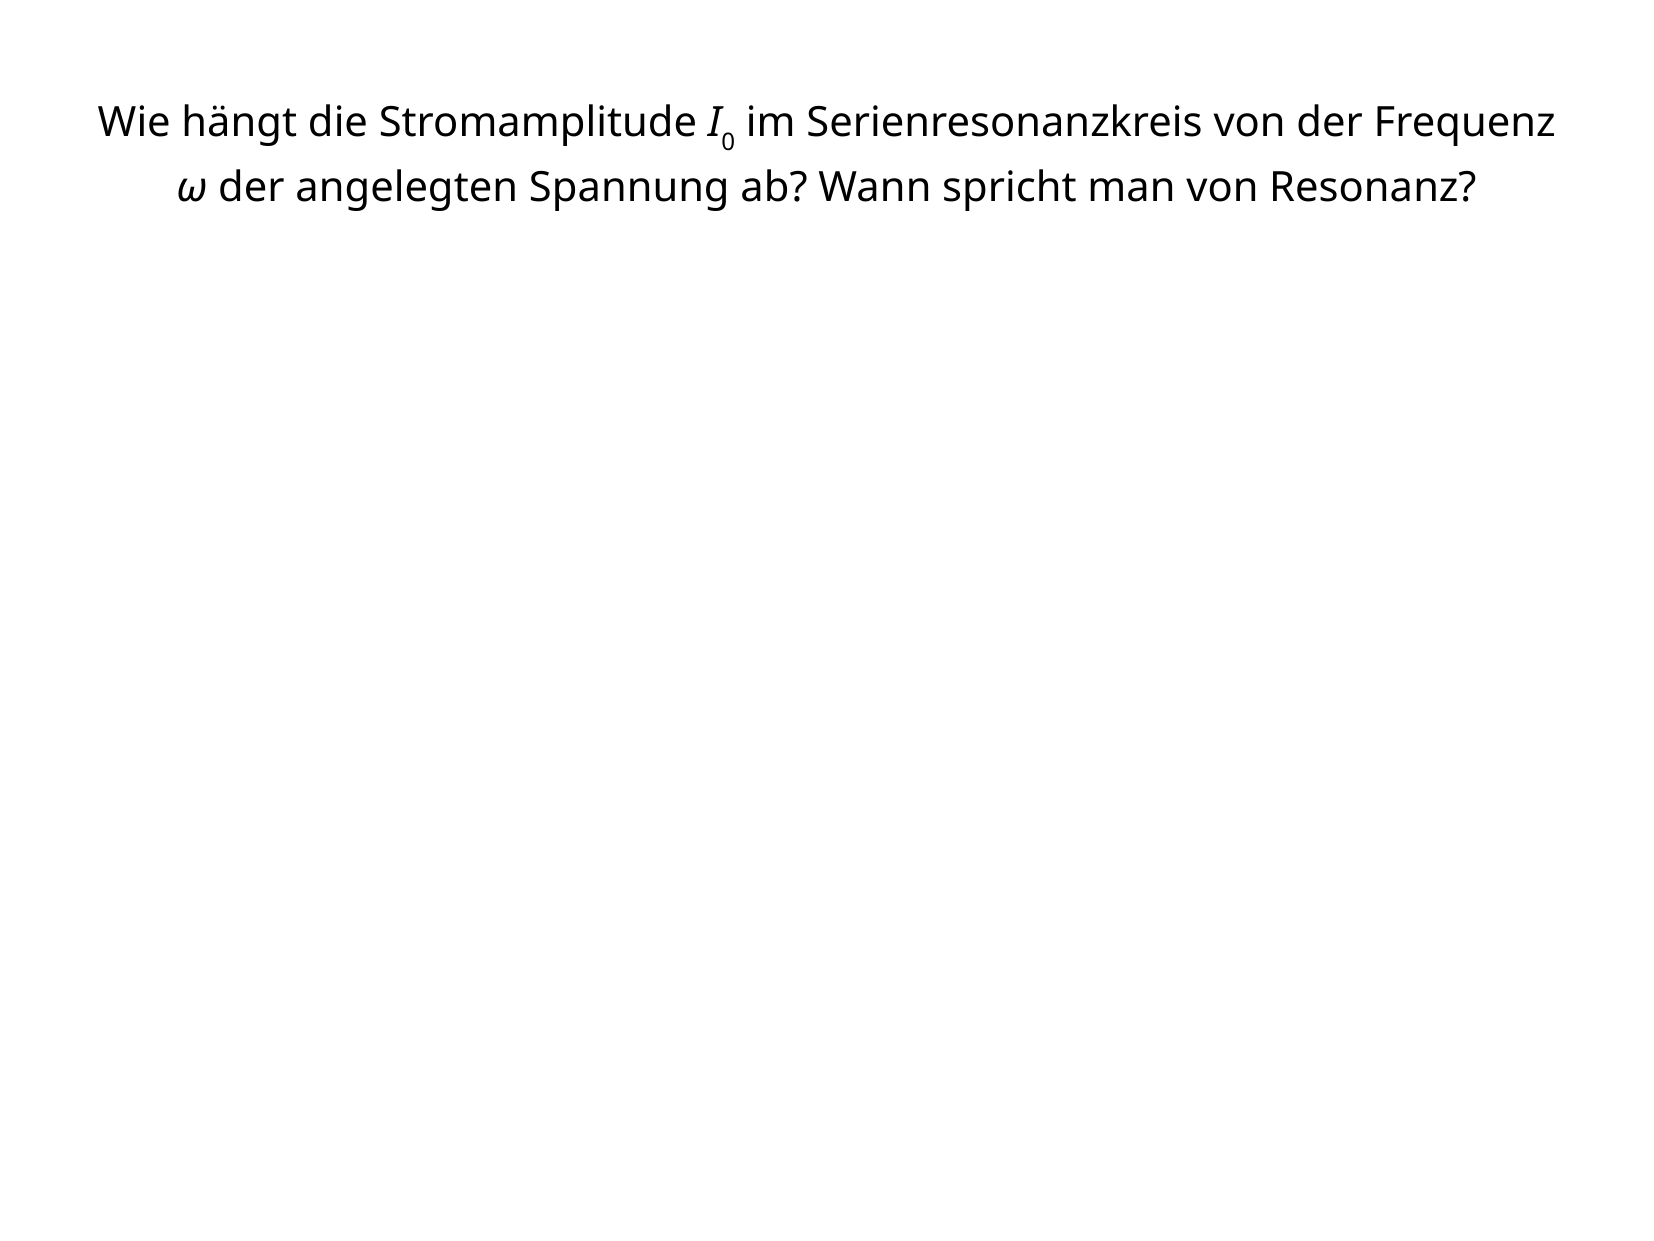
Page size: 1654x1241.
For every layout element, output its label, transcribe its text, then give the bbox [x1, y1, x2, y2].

title Wie hängt die Stromamplitude I0 im Serienresonanzkreis von der Frequenz ω der angelegten Spannung ab? Wann spricht man von Resonanz? [82, 49, 1571, 257]
